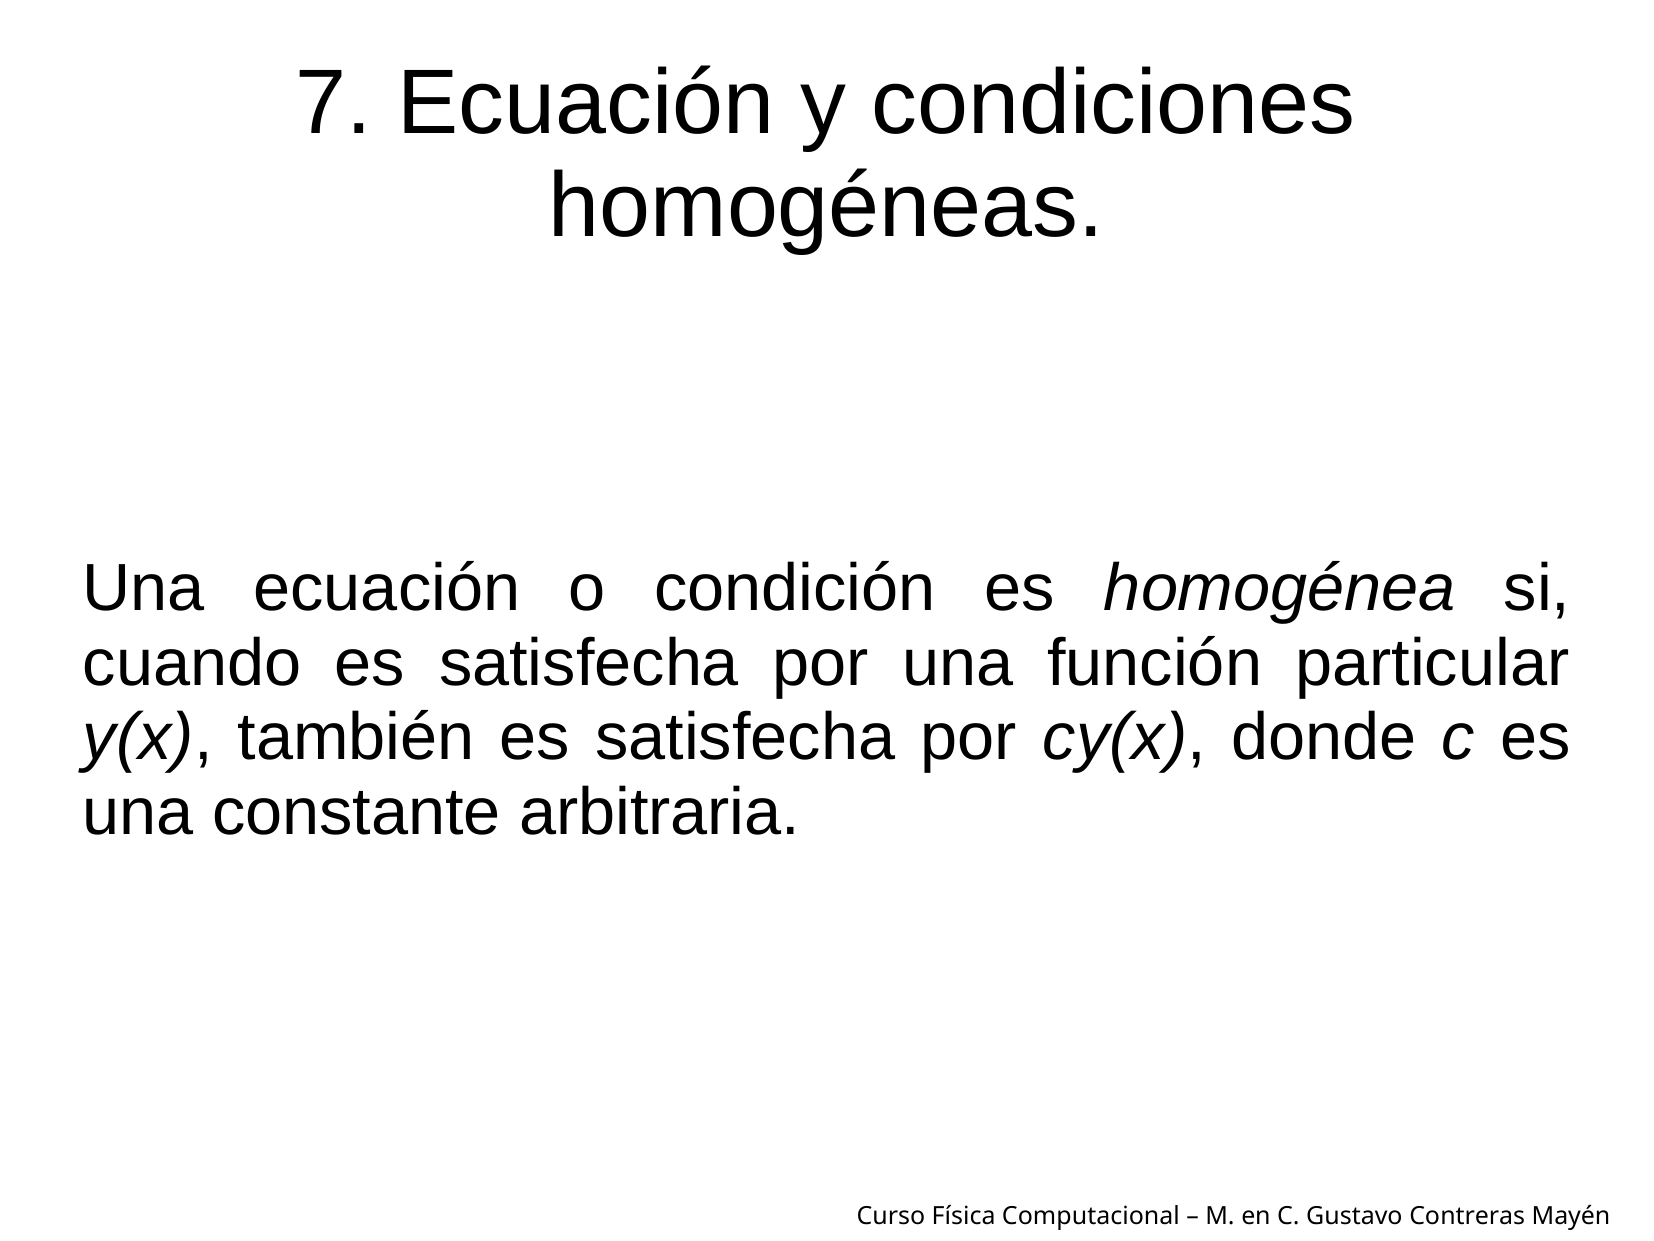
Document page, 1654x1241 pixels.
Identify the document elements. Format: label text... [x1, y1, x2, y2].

title 7. Ecuación y condiciones homogéneas. [82, 49, 1571, 257]
subtitle Una ecuación o condición es homogénea si, cuando es satisfecha por una función particular y(x), también es satisfecha por cy(x), donde c es una constante arbitraria. [82, 290, 1571, 1109]
